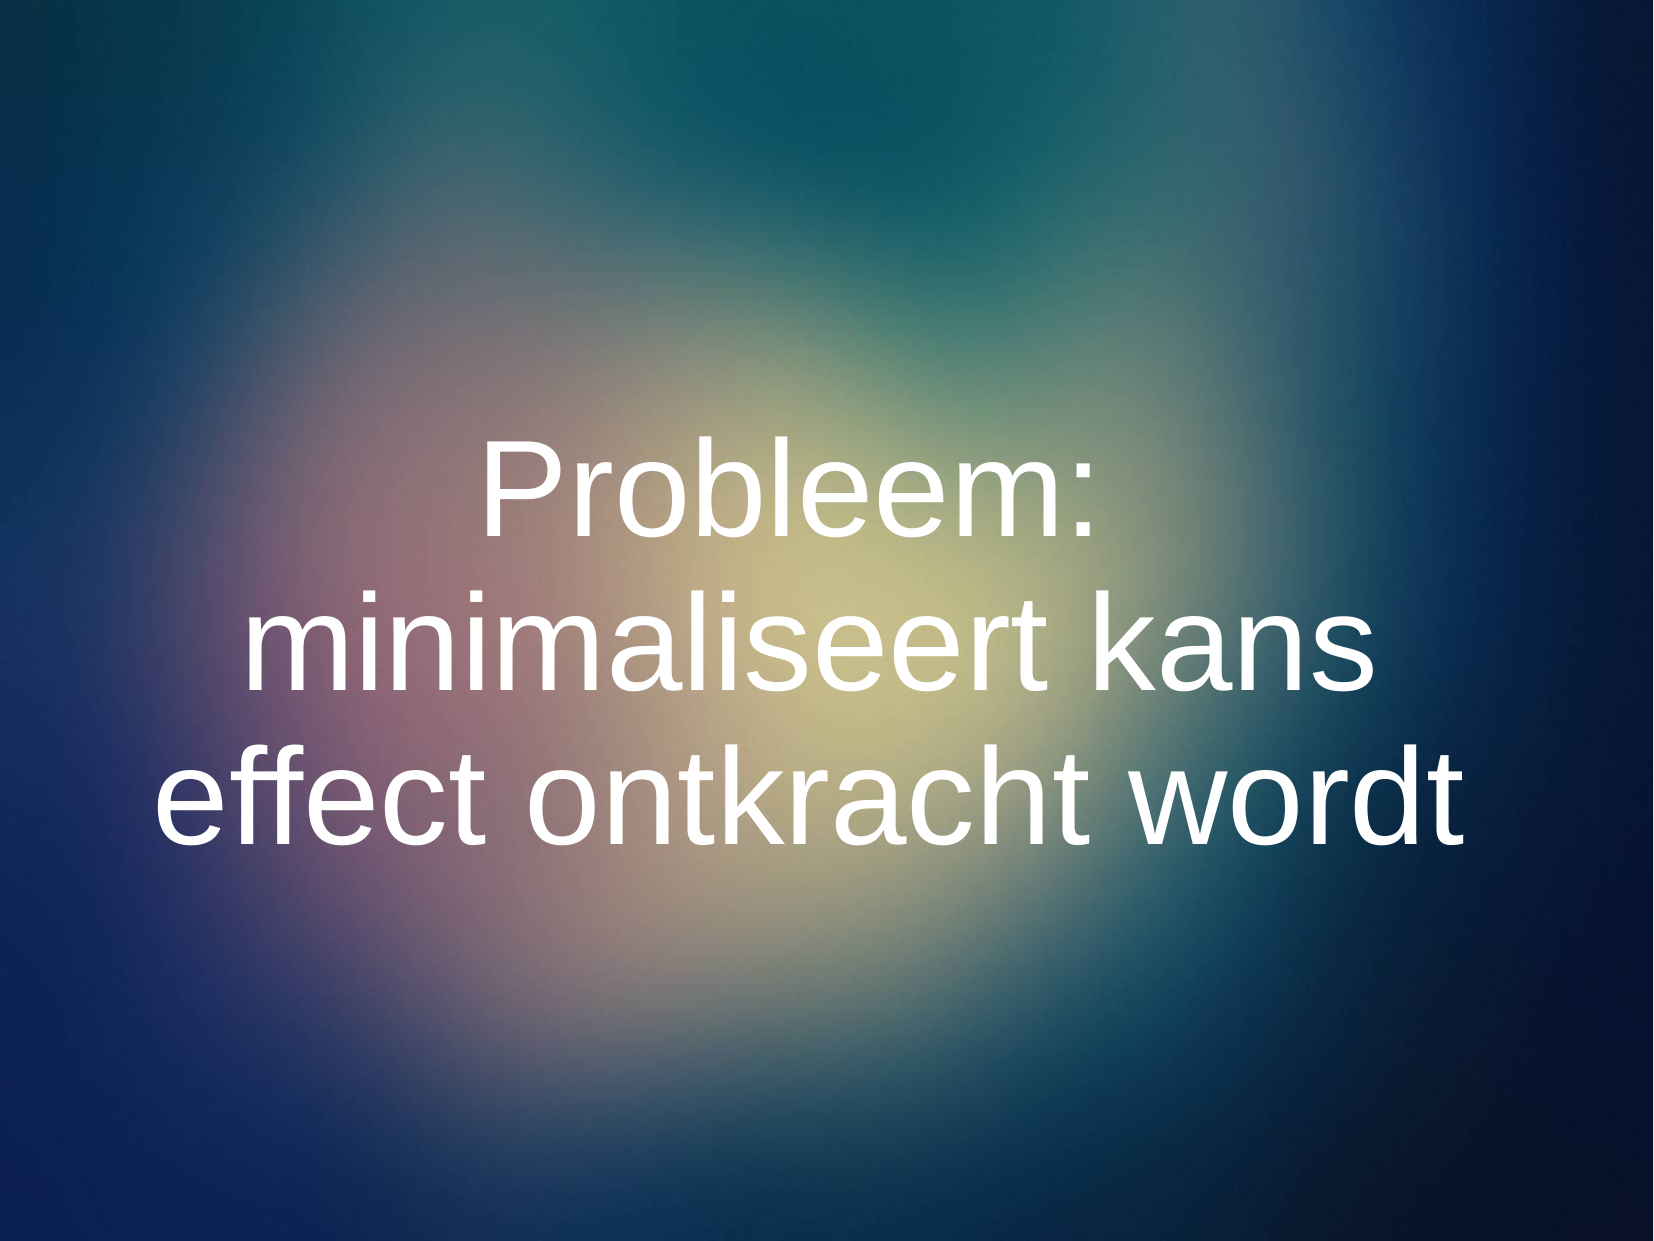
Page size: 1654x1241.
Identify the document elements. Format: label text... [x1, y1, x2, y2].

text_box Probleem: minimaliseert kans effect ontkracht wordt [45, 405, 1574, 882]
picture [0, 0, 1654, 1241]
